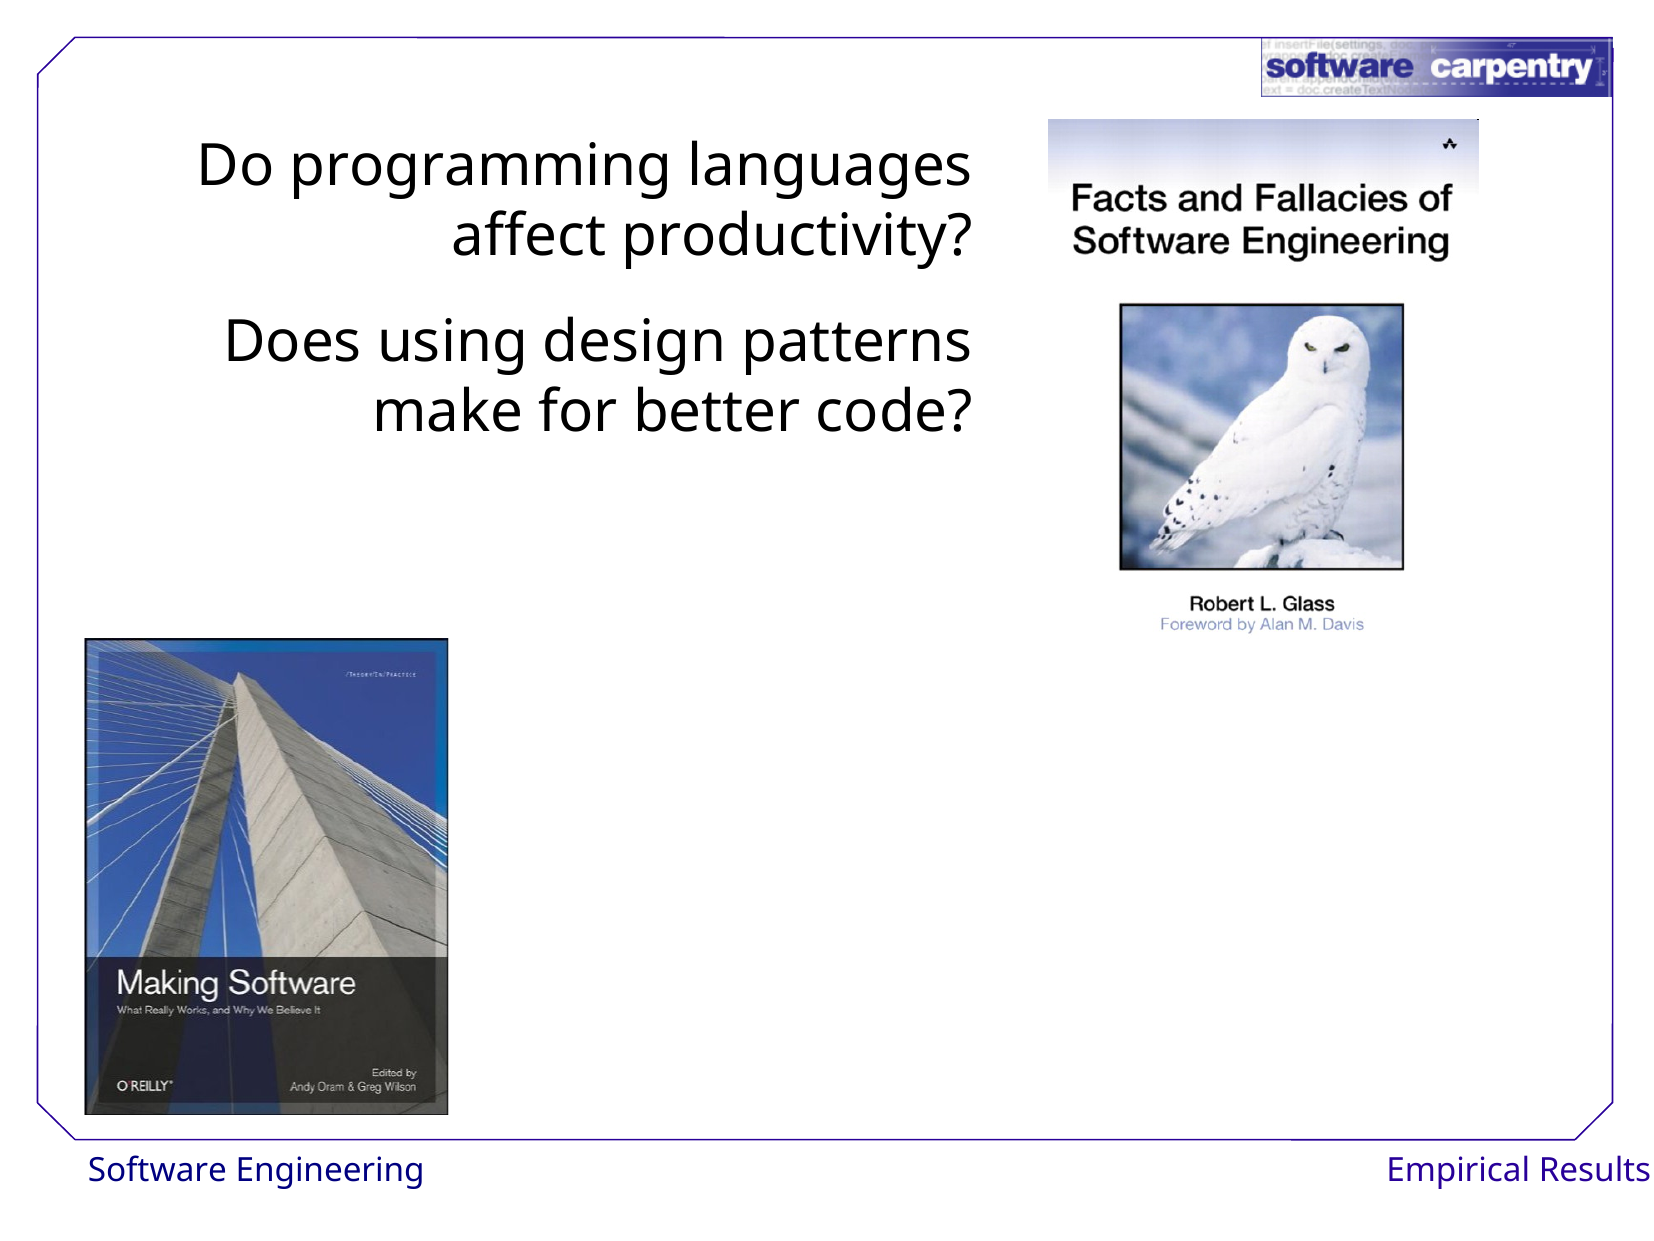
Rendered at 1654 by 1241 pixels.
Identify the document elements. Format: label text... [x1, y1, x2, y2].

picture [1261, 39, 1613, 97]
picture [1048, 119, 1479, 658]
picture [84, 638, 449, 1115]
text_box Do programming languages affect productivity? Does using design patterns make for better code? [165, 119, 988, 558]
